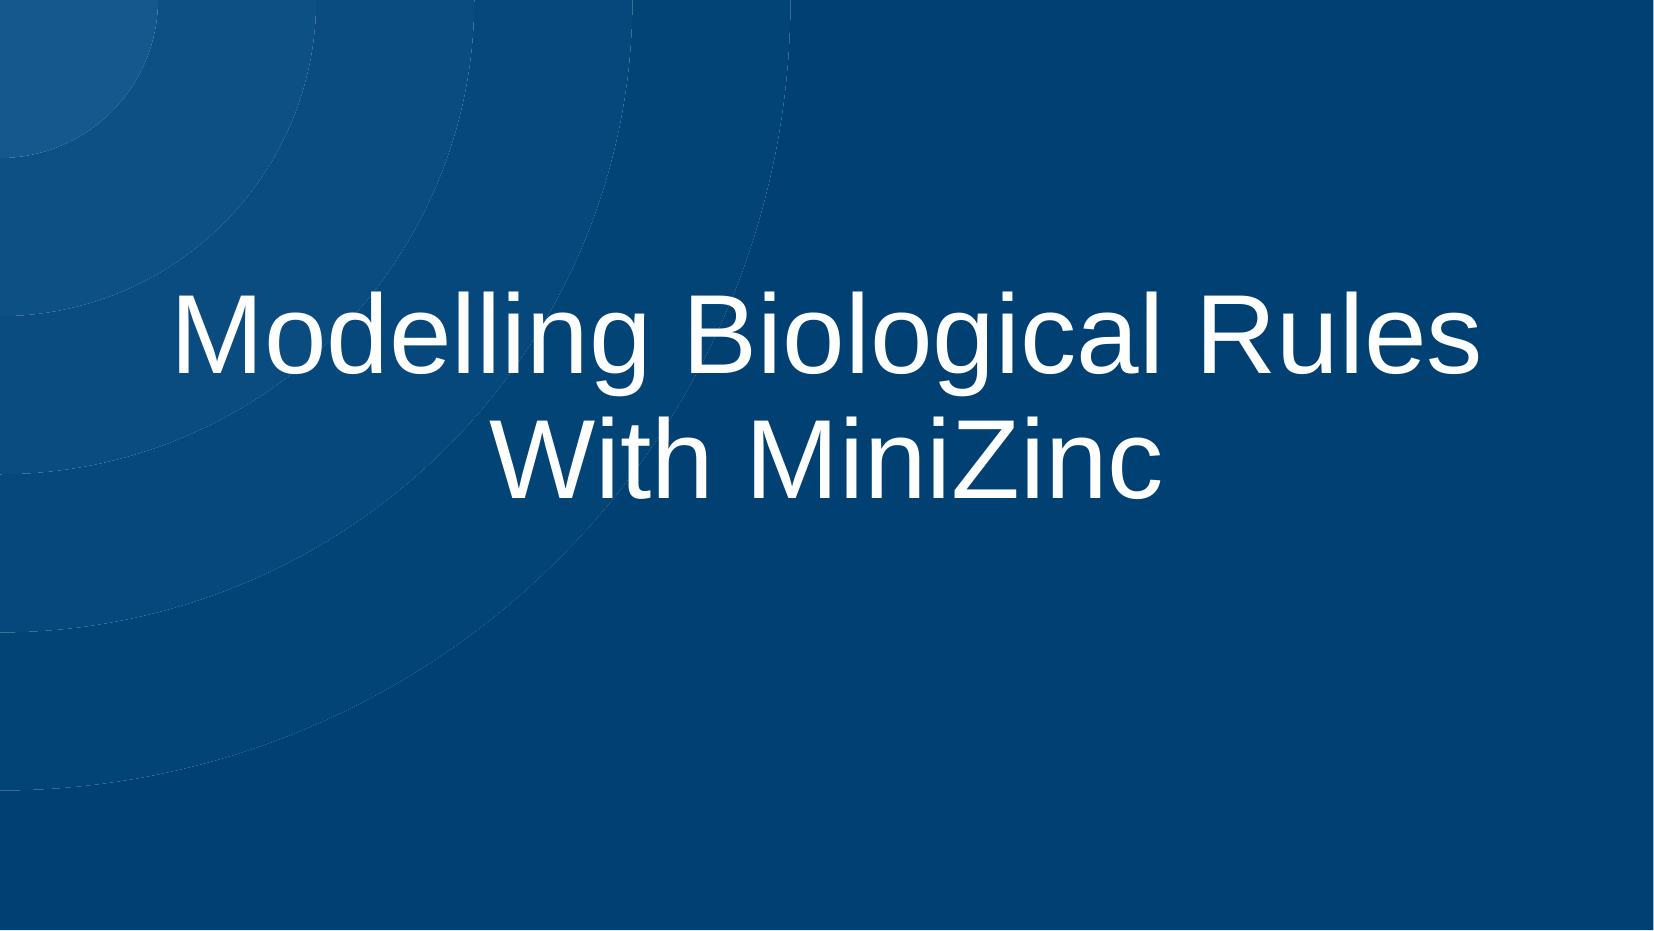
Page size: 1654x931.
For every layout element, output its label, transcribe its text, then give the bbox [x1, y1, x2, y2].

subtitle Modelling Biological Rules With MiniZinc [82, 37, 1571, 757]
